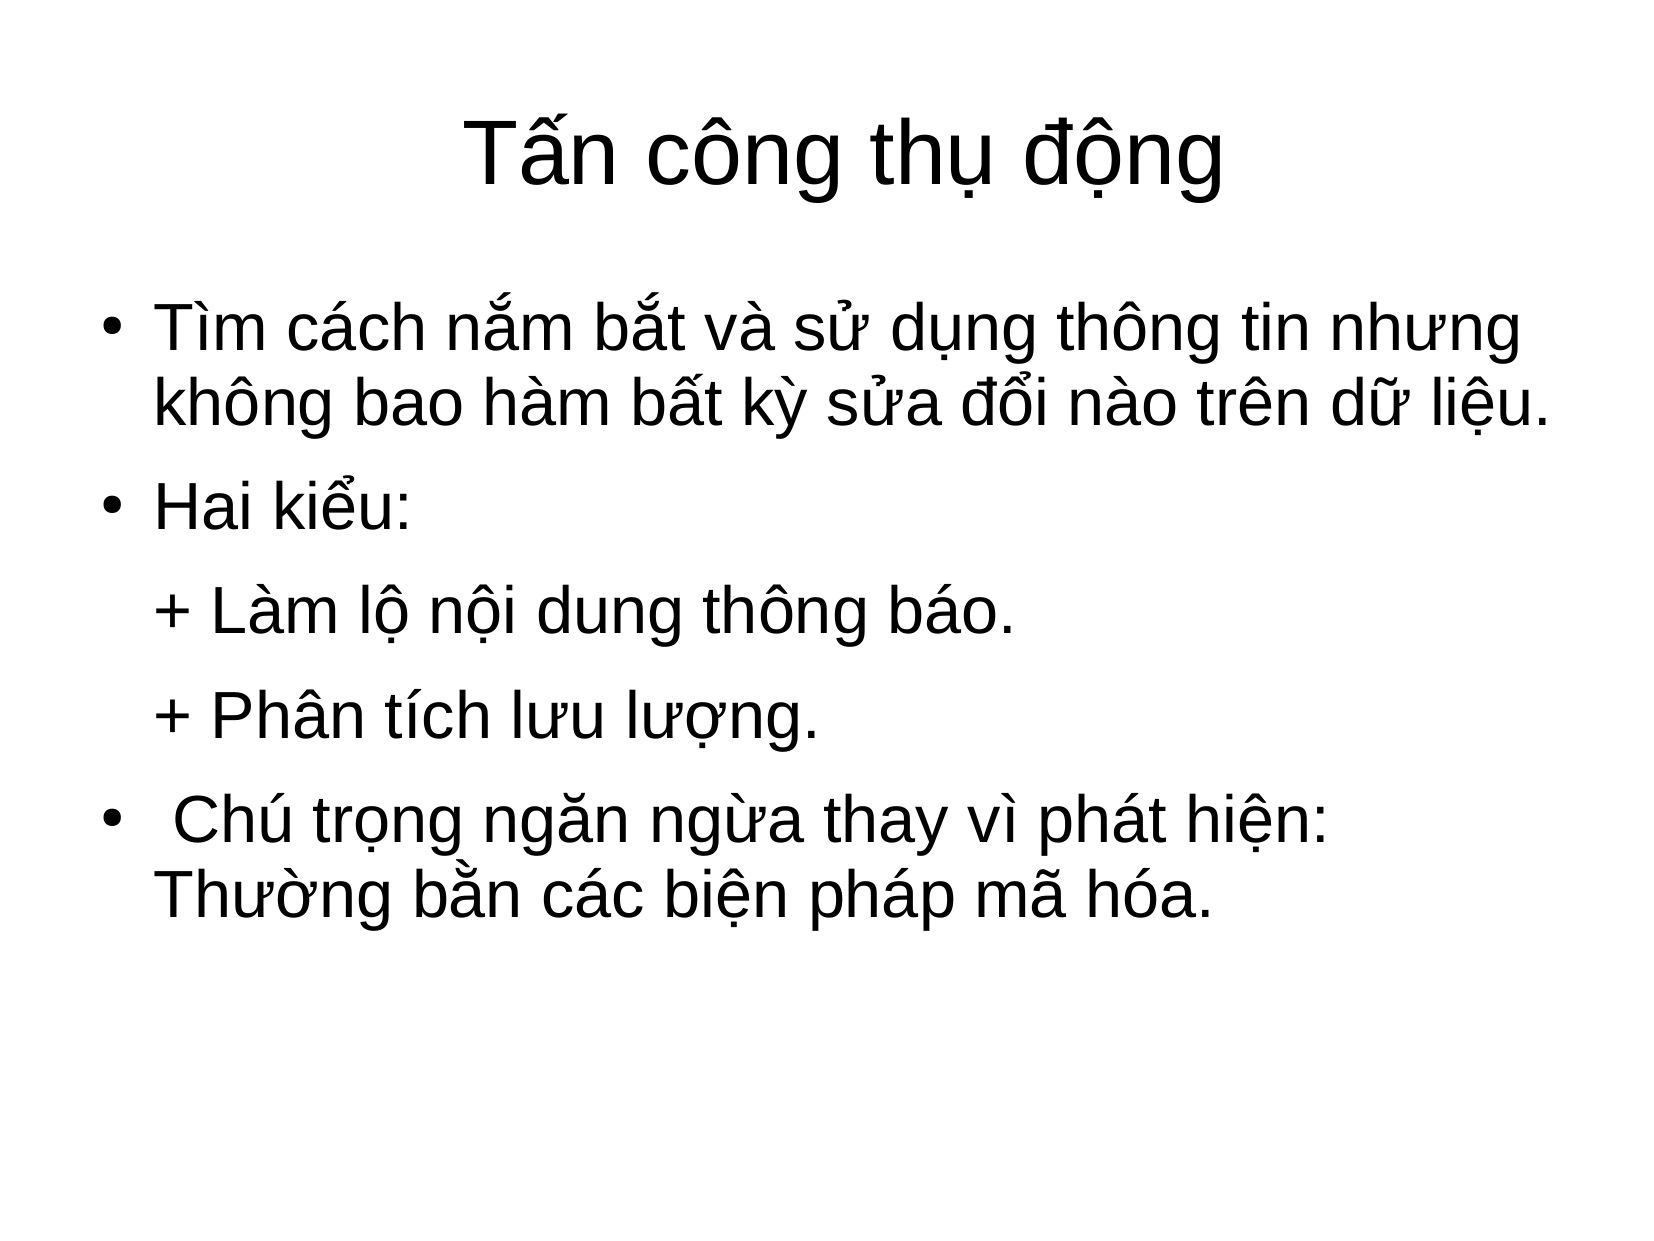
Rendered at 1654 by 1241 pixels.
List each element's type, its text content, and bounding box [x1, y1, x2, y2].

title Tấn công thụ động [82, 49, 1571, 257]
list Tìm cách nắm bắt và sử dụng thông tin nhưng không bao hàm bất kỳ sửa đổi nào trên dữ liệu. Hai kiểu: + Làm lộ nội dung thông báo. + Phân tích lưu lượng. Chú trọng ngăn ngừa thay vì phát hiện: Thường bằn các biện pháp mã hóa. [82, 290, 1571, 1010]
